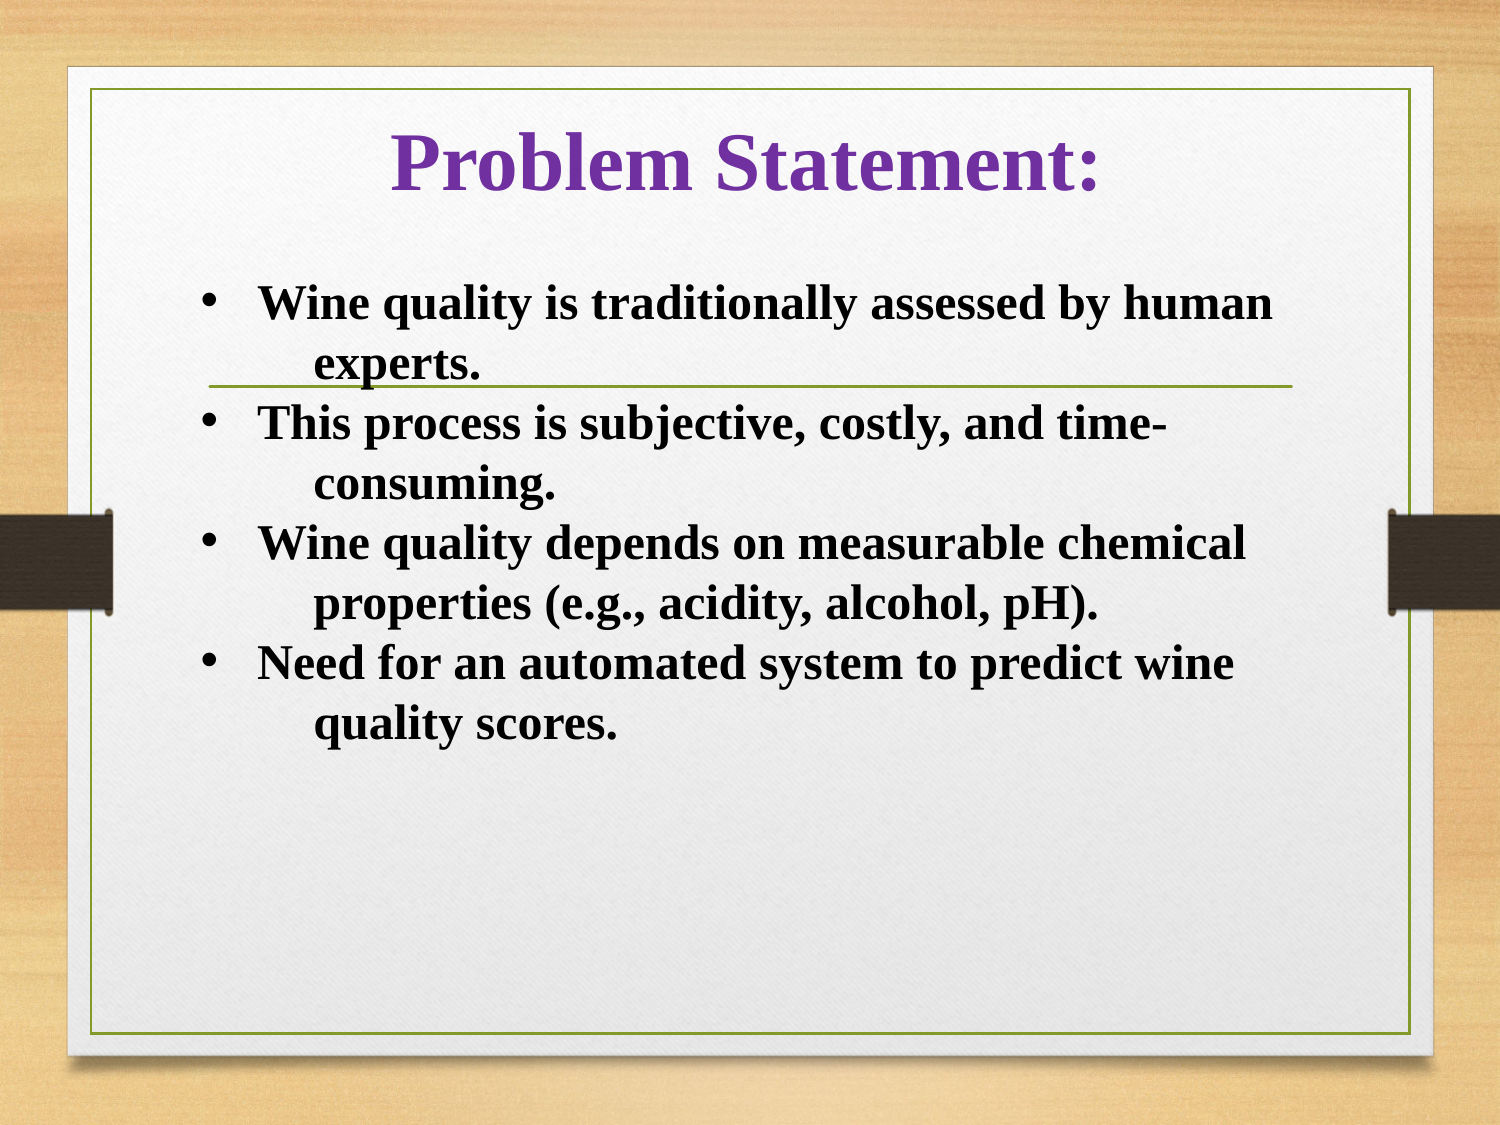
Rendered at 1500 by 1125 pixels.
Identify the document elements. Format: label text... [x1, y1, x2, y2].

text_box Wine quality is traditionally assessed by human experts. This process is subjective, costly, and time-consuming. Wine quality depends on measurable chemical properties (e.g., acidity, alcohol, pH). Need for an automated system to predict wine quality scores. [185, 261, 1353, 762]
picture [0, 0, 1500, 1125]
title Problem Statement: [185, 76, 1309, 239]
